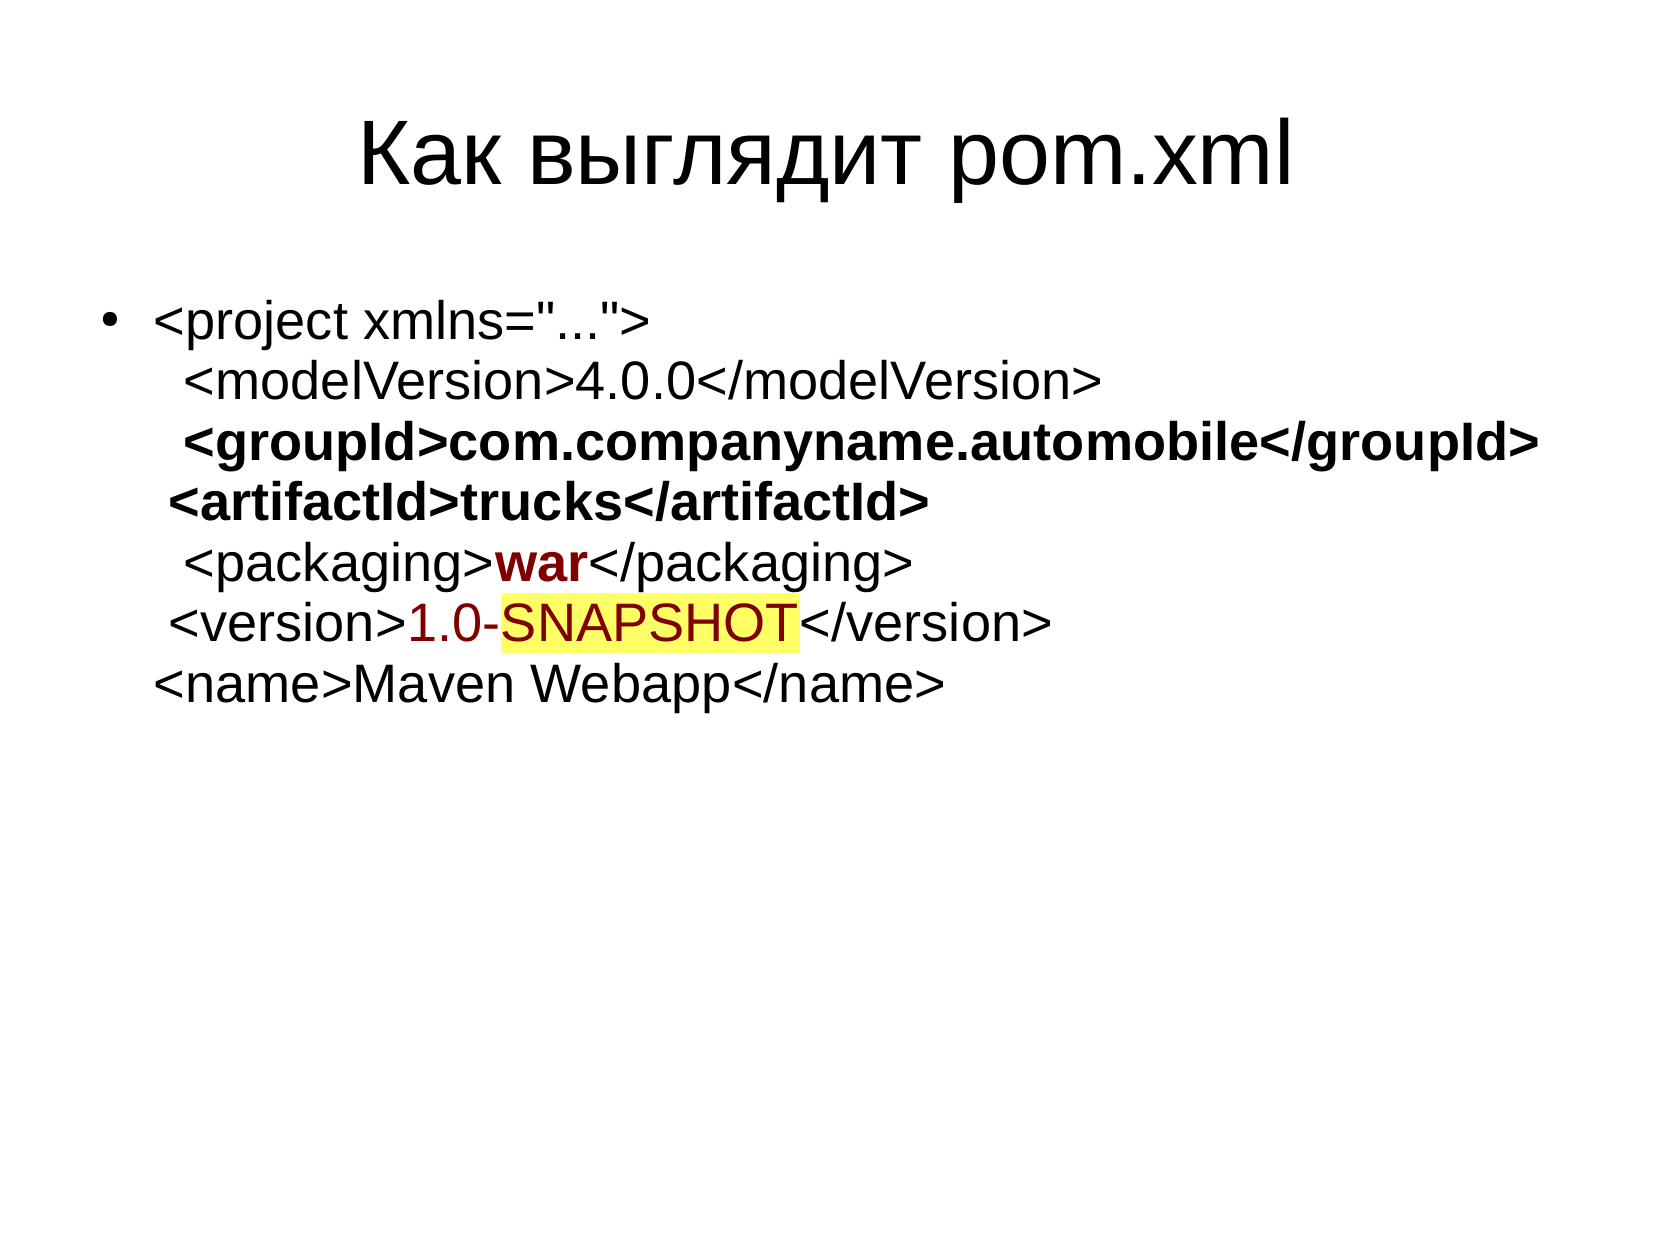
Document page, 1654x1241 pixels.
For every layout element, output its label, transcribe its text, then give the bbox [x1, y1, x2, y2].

list <project xmlns="..."> <modelVersion>4.0.0</modelVersion> <groupId>com.companyname.automobile</groupId> <artifactId>trucks</artifactId> <packaging>war</packaging> <version>1.0-SNAPSHOT</version> <name>Maven Webapp</name> [82, 290, 1571, 1010]
title Как выглядит pom.xml [82, 49, 1571, 257]
